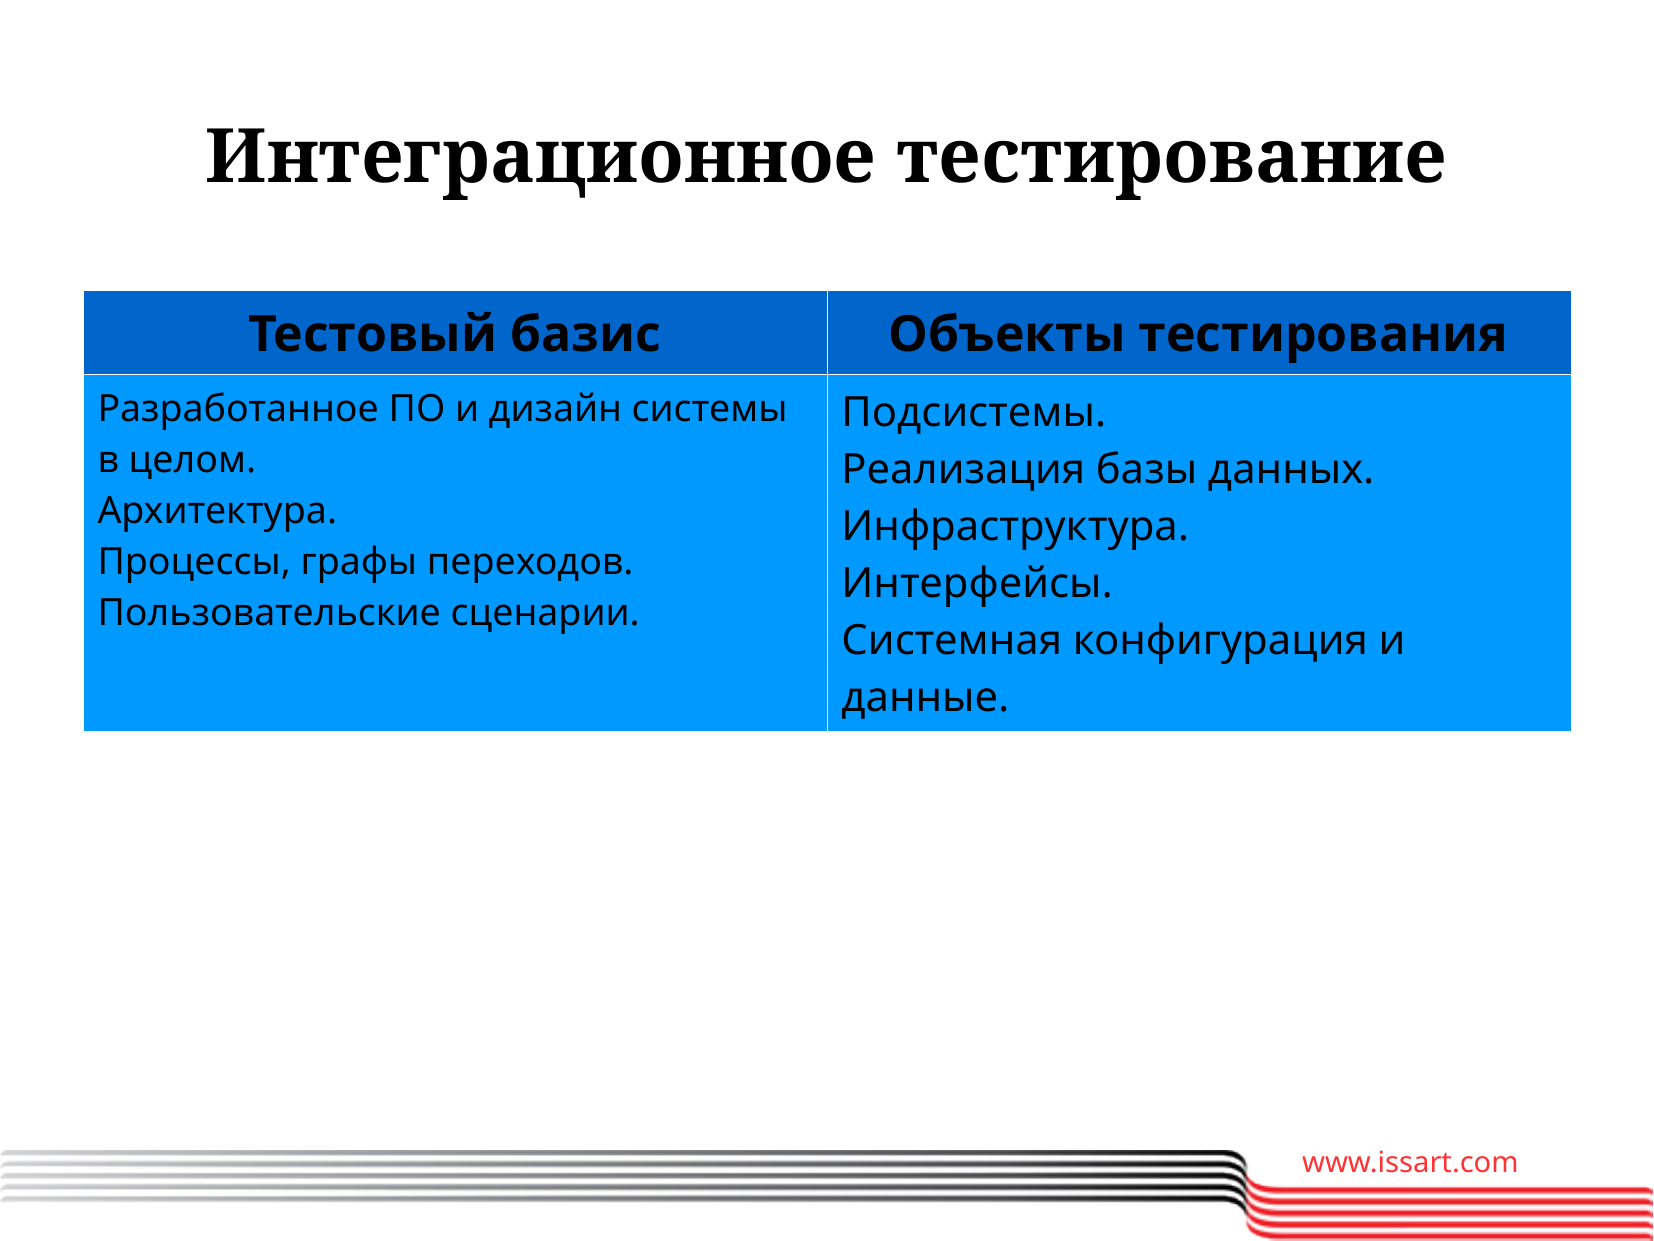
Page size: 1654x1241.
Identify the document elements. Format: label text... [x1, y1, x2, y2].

table_header Тестовый базис [84, 291, 827, 374]
table_header Объекты тестирования [828, 291, 1571, 374]
text_box www.issart.com [1287, 1133, 1619, 1184]
picture [0, 1150, 1653, 1241]
title Интеграционное тестирование [82, 49, 1571, 257]
table_cell Подсистемы. Реализация базы данных. Инфраструктура. Интерфейсы. Системная конфигурация и данные. [828, 375, 1571, 731]
table_cell Разработанное ПО и дизайн системы в целом. Архитектура. Процессы, графы переходов. Пользовательские сценарии. [84, 375, 827, 731]
